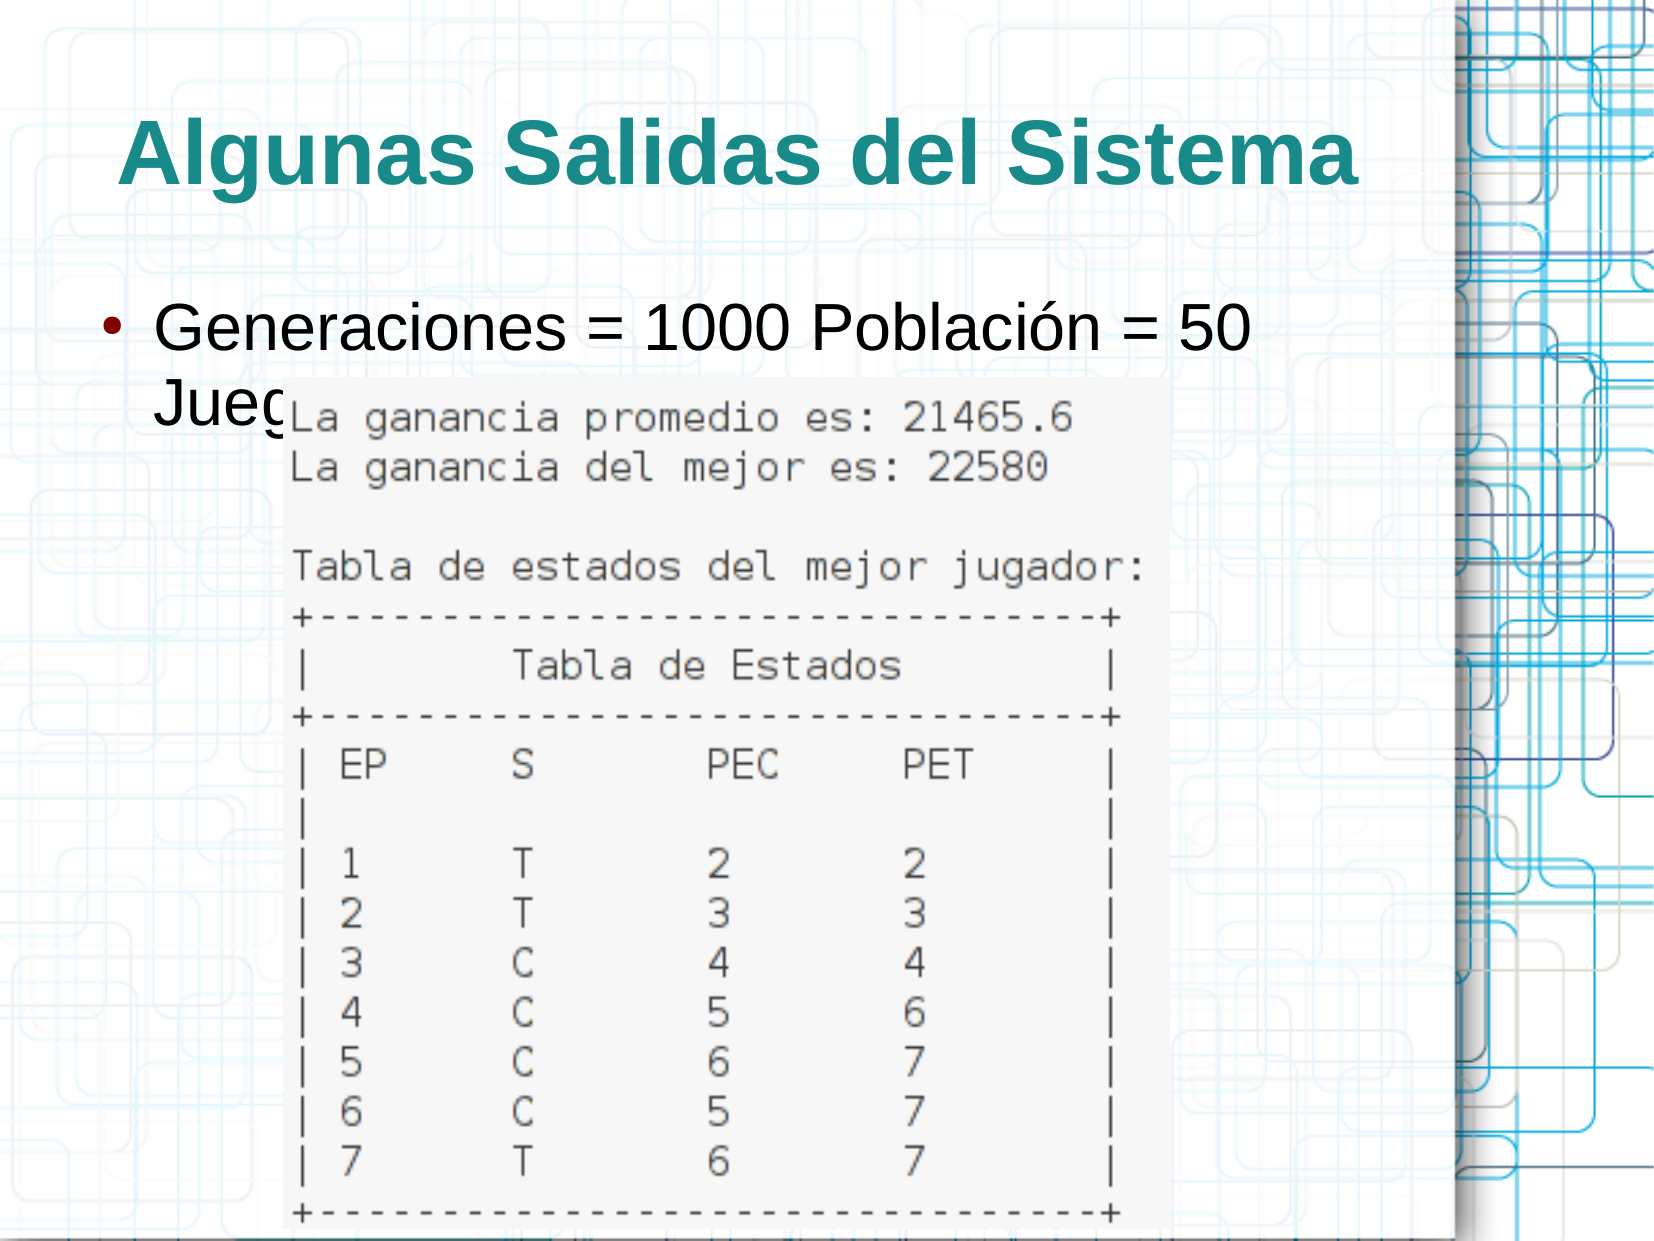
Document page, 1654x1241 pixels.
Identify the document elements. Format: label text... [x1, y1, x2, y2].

picture [283, 377, 1170, 1229]
picture [0, 0, 1654, 1241]
list Generaciones = 1000 Población = 50 Juegos = 100 [82, 290, 1418, 1241]
title Algunas Salidas del Sistema [59, 49, 1418, 257]
